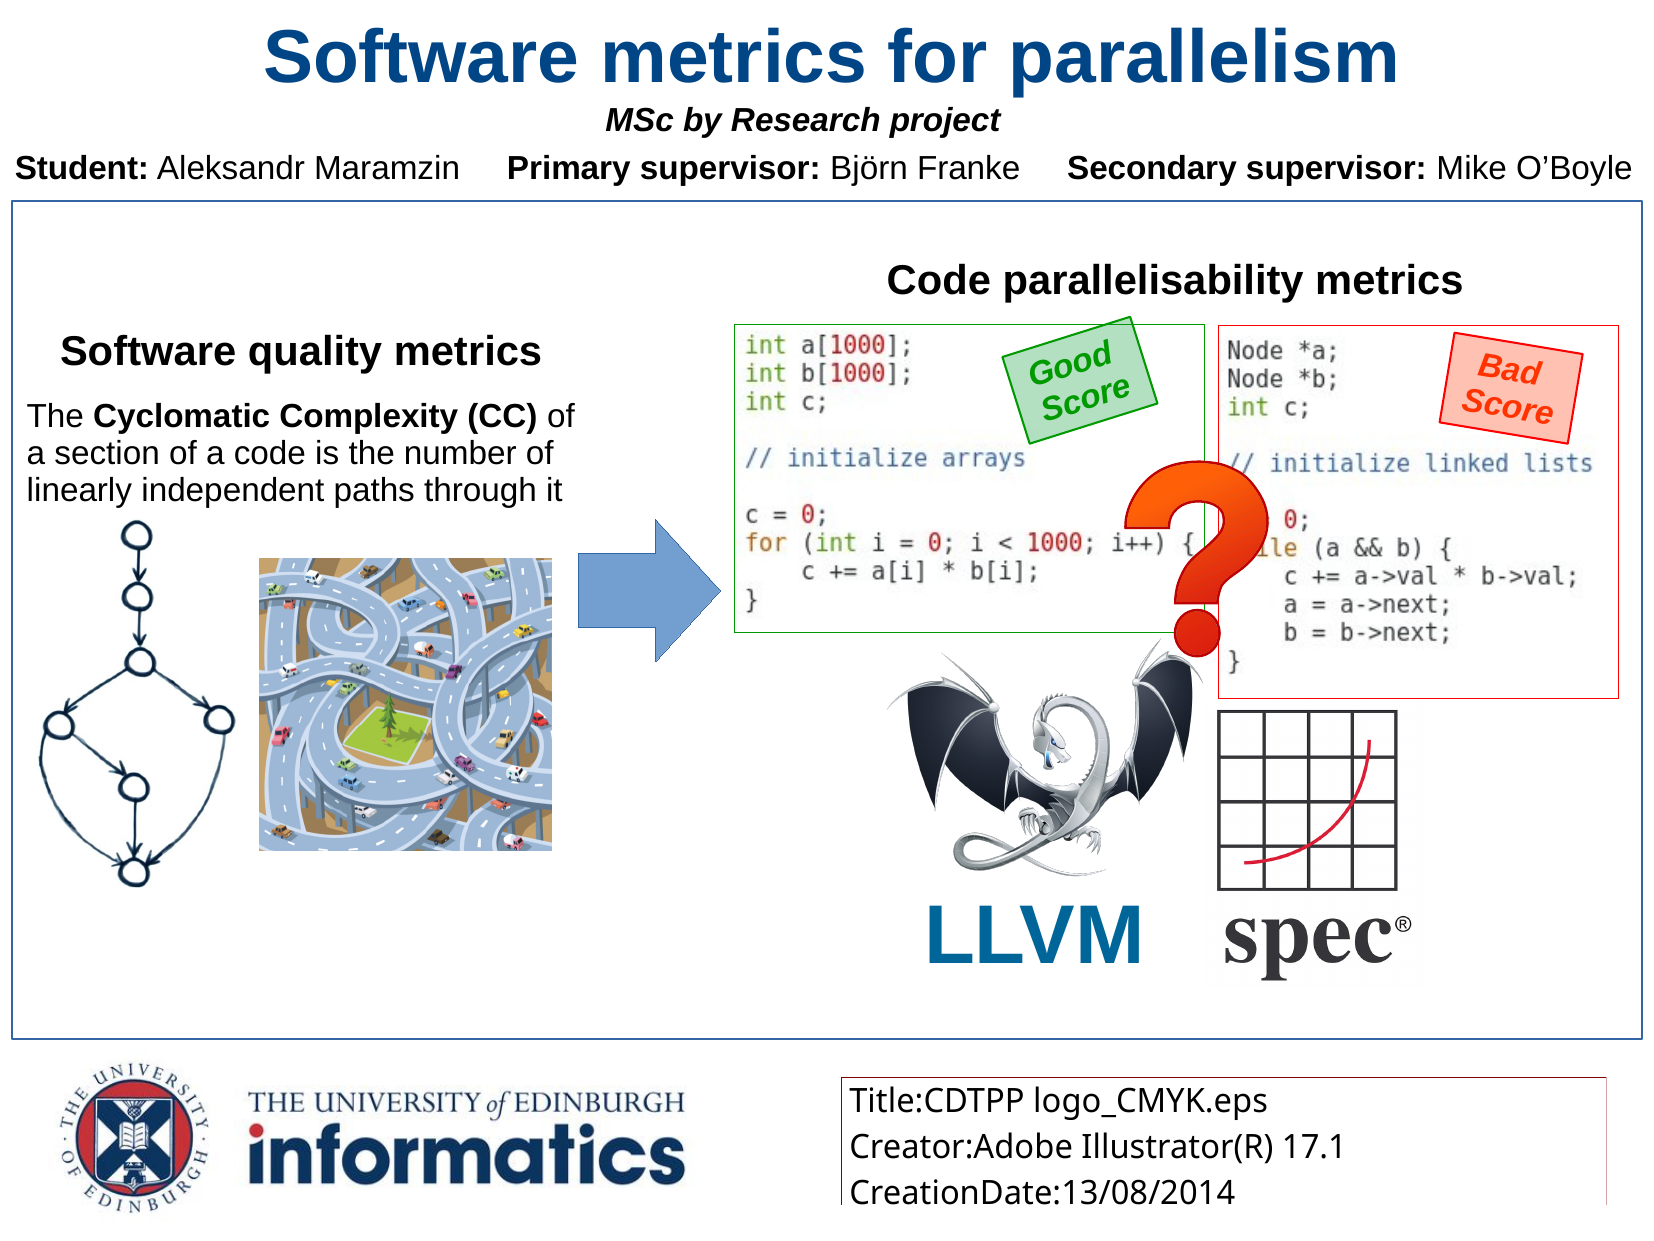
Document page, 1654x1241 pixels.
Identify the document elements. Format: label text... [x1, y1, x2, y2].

picture [259, 558, 552, 851]
picture [47, 1051, 697, 1225]
text_box The Cyclomatic Complexity (CC) of a section of a code is the number of linearly independent paths through it [13, 389, 591, 544]
text_box LLVM [909, 880, 1170, 992]
picture [838, 1074, 1607, 1205]
text_box Software quality metrics [23, 318, 579, 383]
text_box Good Score [1002, 316, 1158, 444]
text_box MSc by Research project [0, 94, 1630, 154]
picture [734, 331, 1619, 987]
text_box [578, 519, 721, 662]
text_box Bad Score [1439, 332, 1583, 444]
text_box Student: Aleksandr Maramzin Primary supervisor: Björn Franke Secondary supervisor: Mike O’Boyle [0, 141, 1654, 201]
picture [36, 544, 238, 888]
title Software metrics for parallelism [5, 4, 1654, 108]
text_box Code parallelisability metrics [732, 248, 1619, 331]
